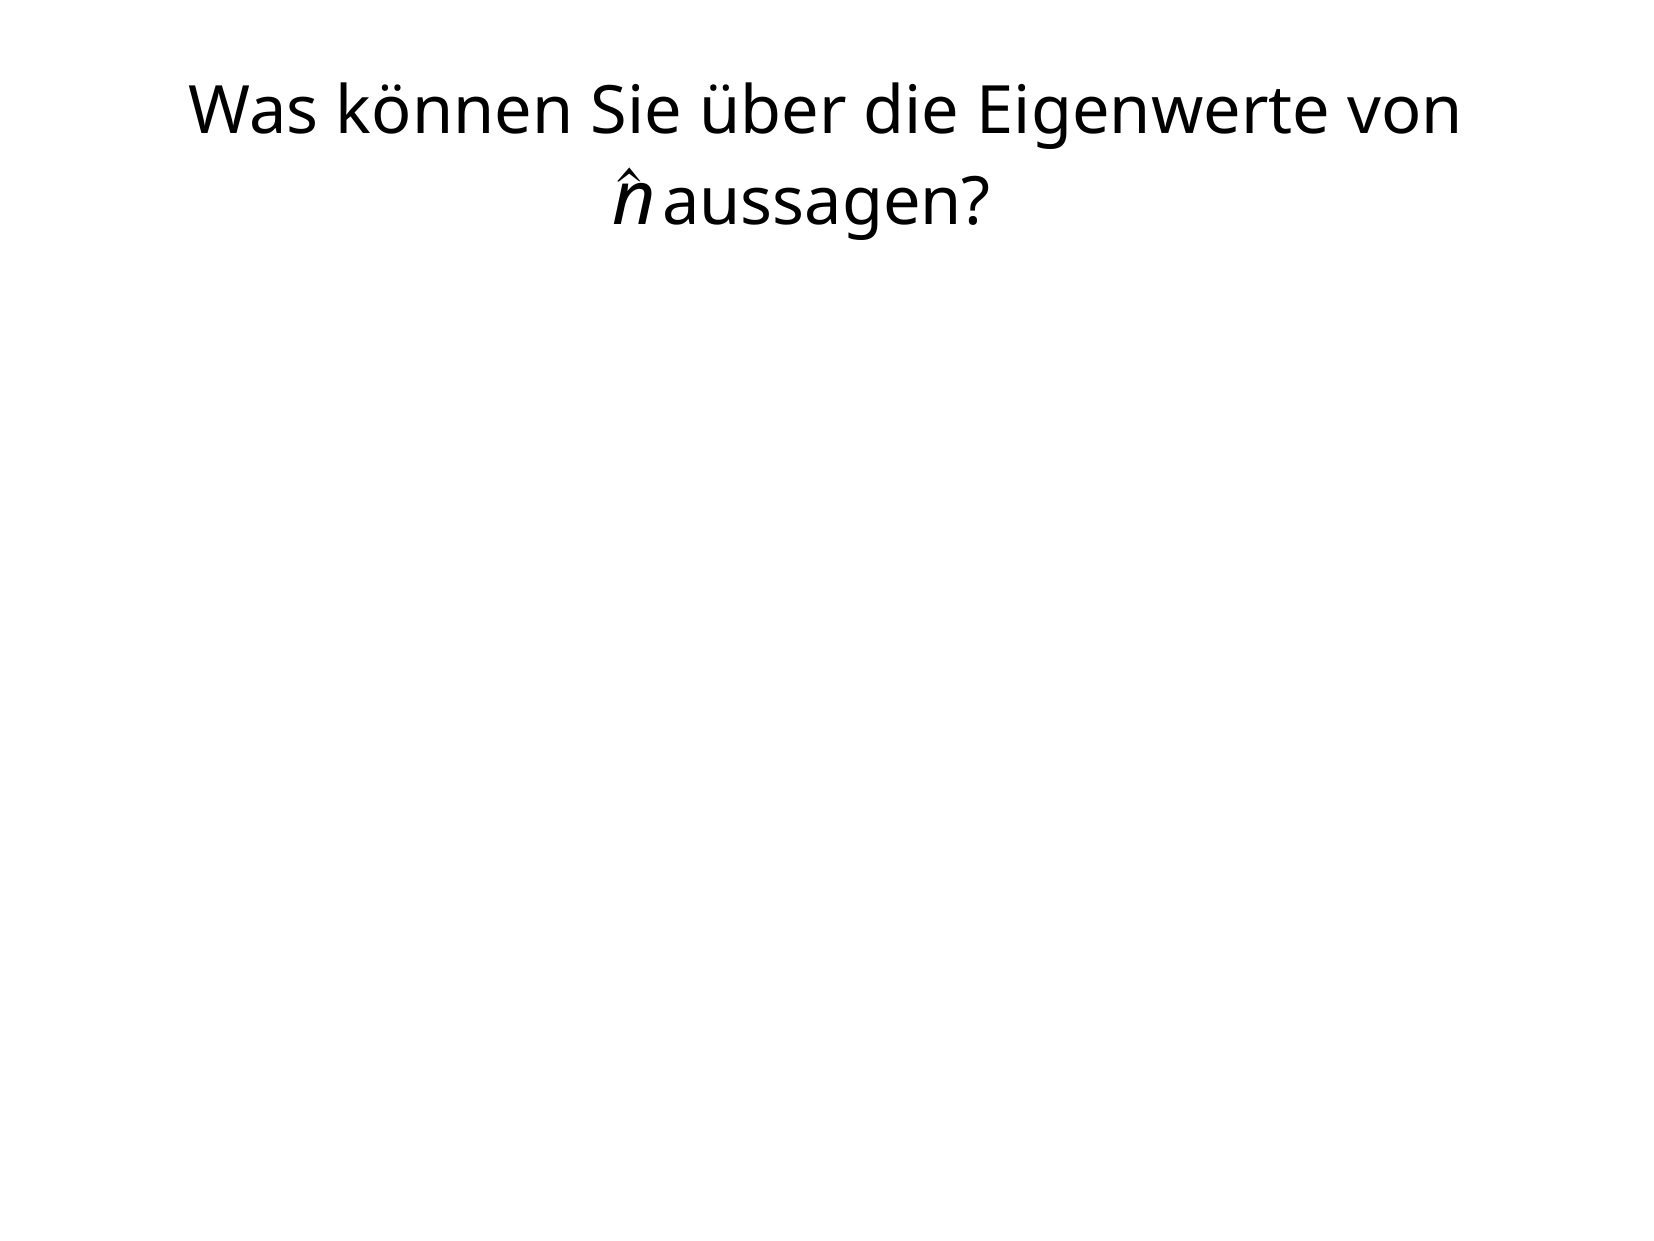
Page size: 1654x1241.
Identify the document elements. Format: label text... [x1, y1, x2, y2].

chart [600, 154, 659, 247]
title Was können Sie über die Eigenwerte von aussagen? [82, 49, 1571, 257]
